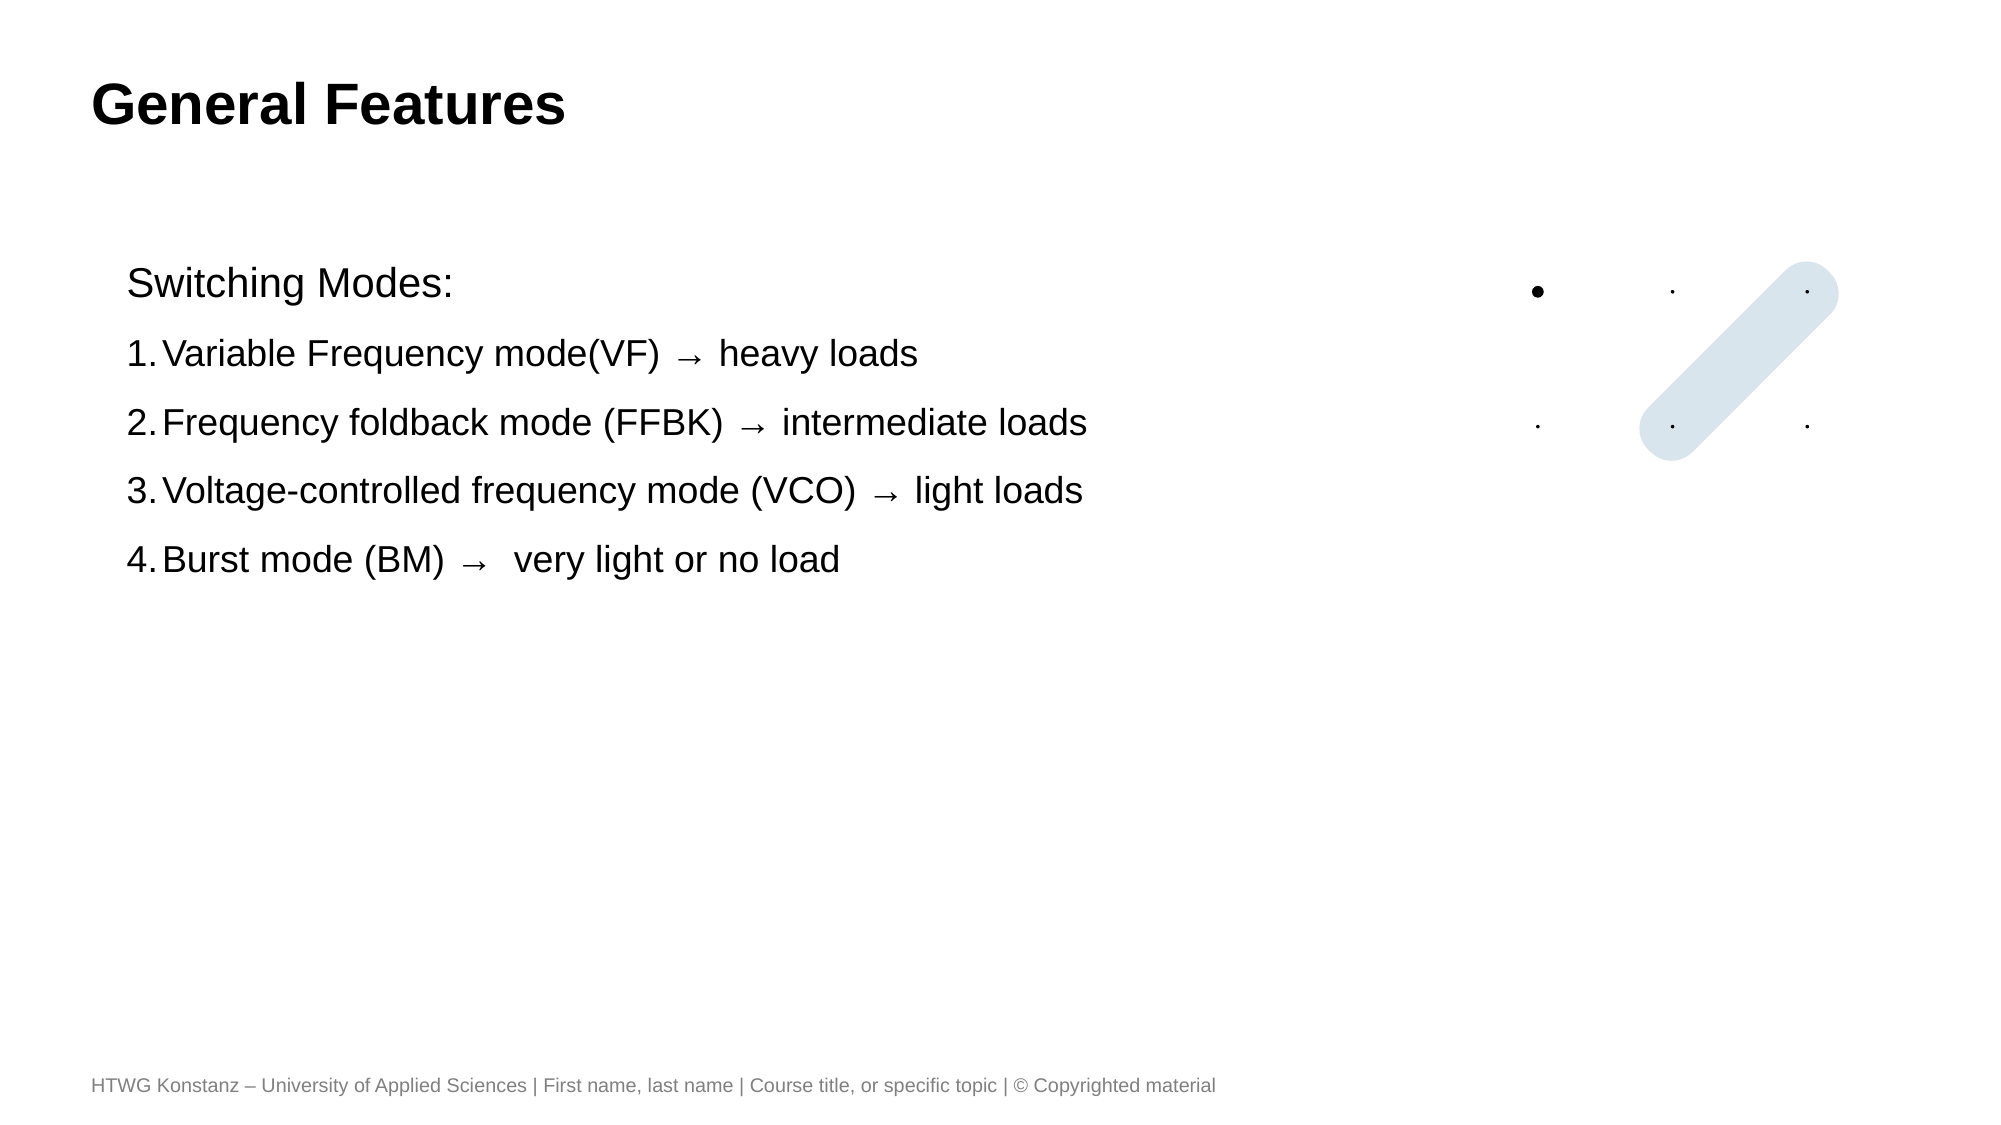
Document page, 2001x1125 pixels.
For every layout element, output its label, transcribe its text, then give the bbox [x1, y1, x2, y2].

title General Features [91, 66, 1909, 138]
list Switching Modes: Variable Frequency mode(VF) → heavy loads Frequency foldback mode (FFBK) → intermediate loads Voltage-controlled frequency mode (VCO) → light loads Burst mode (BM) → very light or no load [91, 255, 1229, 790]
